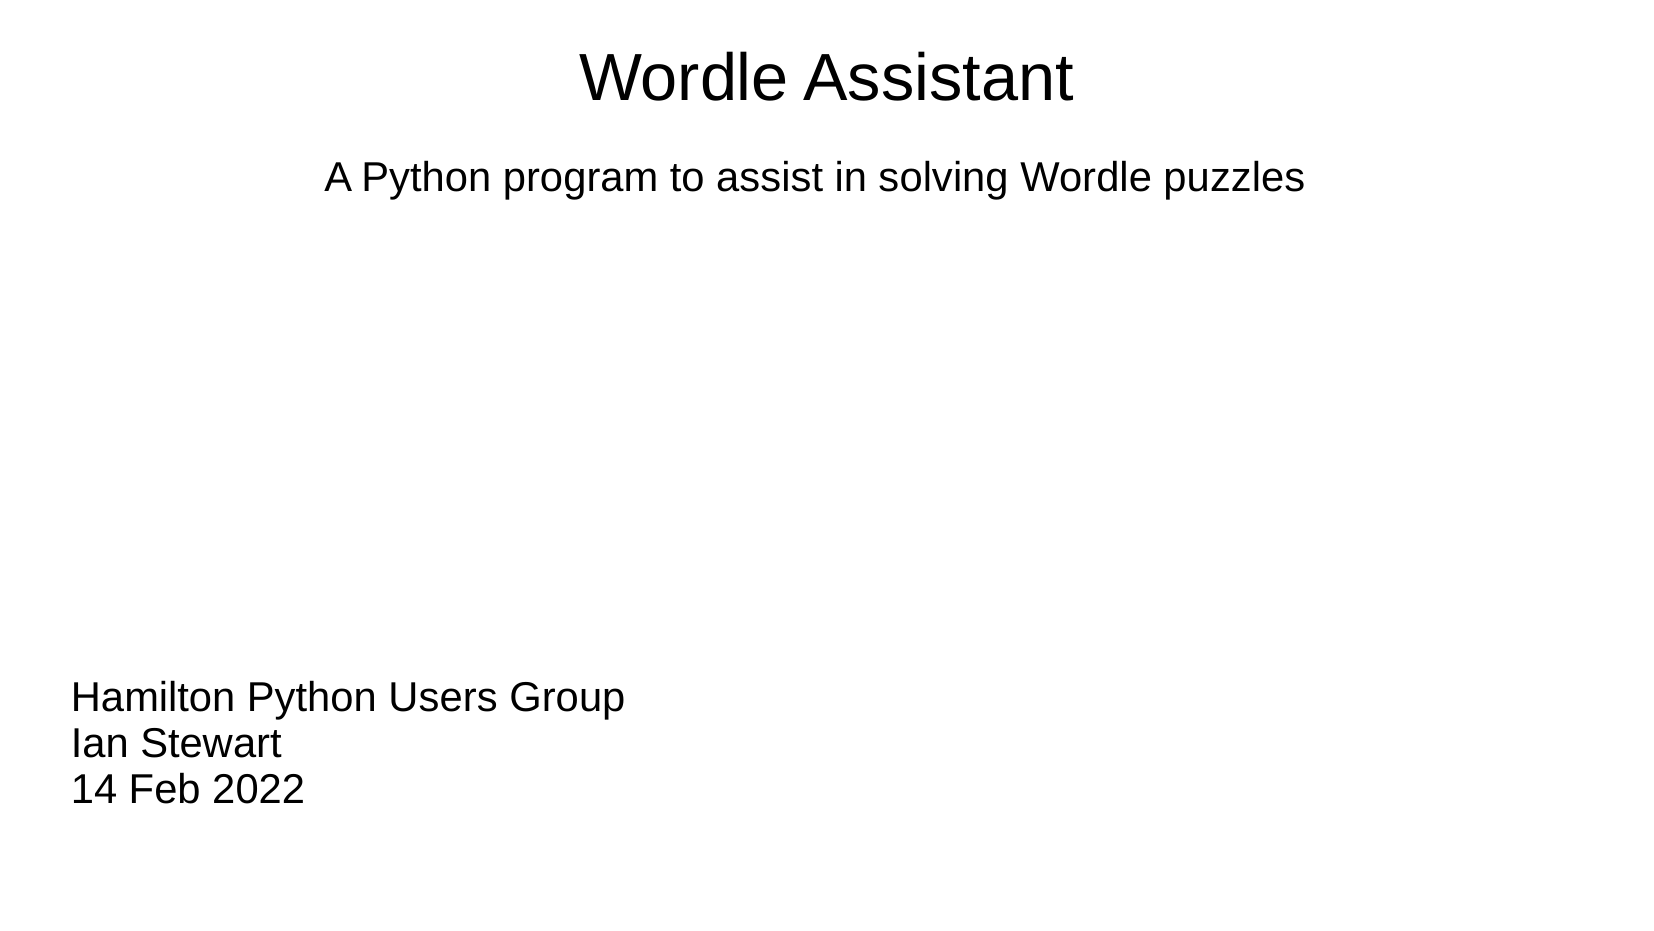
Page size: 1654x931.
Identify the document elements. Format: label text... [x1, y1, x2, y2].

subtitle Hamilton Python Users Group Ian Stewart 14 Feb 2022 [70, 673, 1559, 863]
text_box A Python program to assist in solving Wordle puzzles [70, 153, 1560, 331]
title Wordle Assistant [82, 37, 1571, 119]
